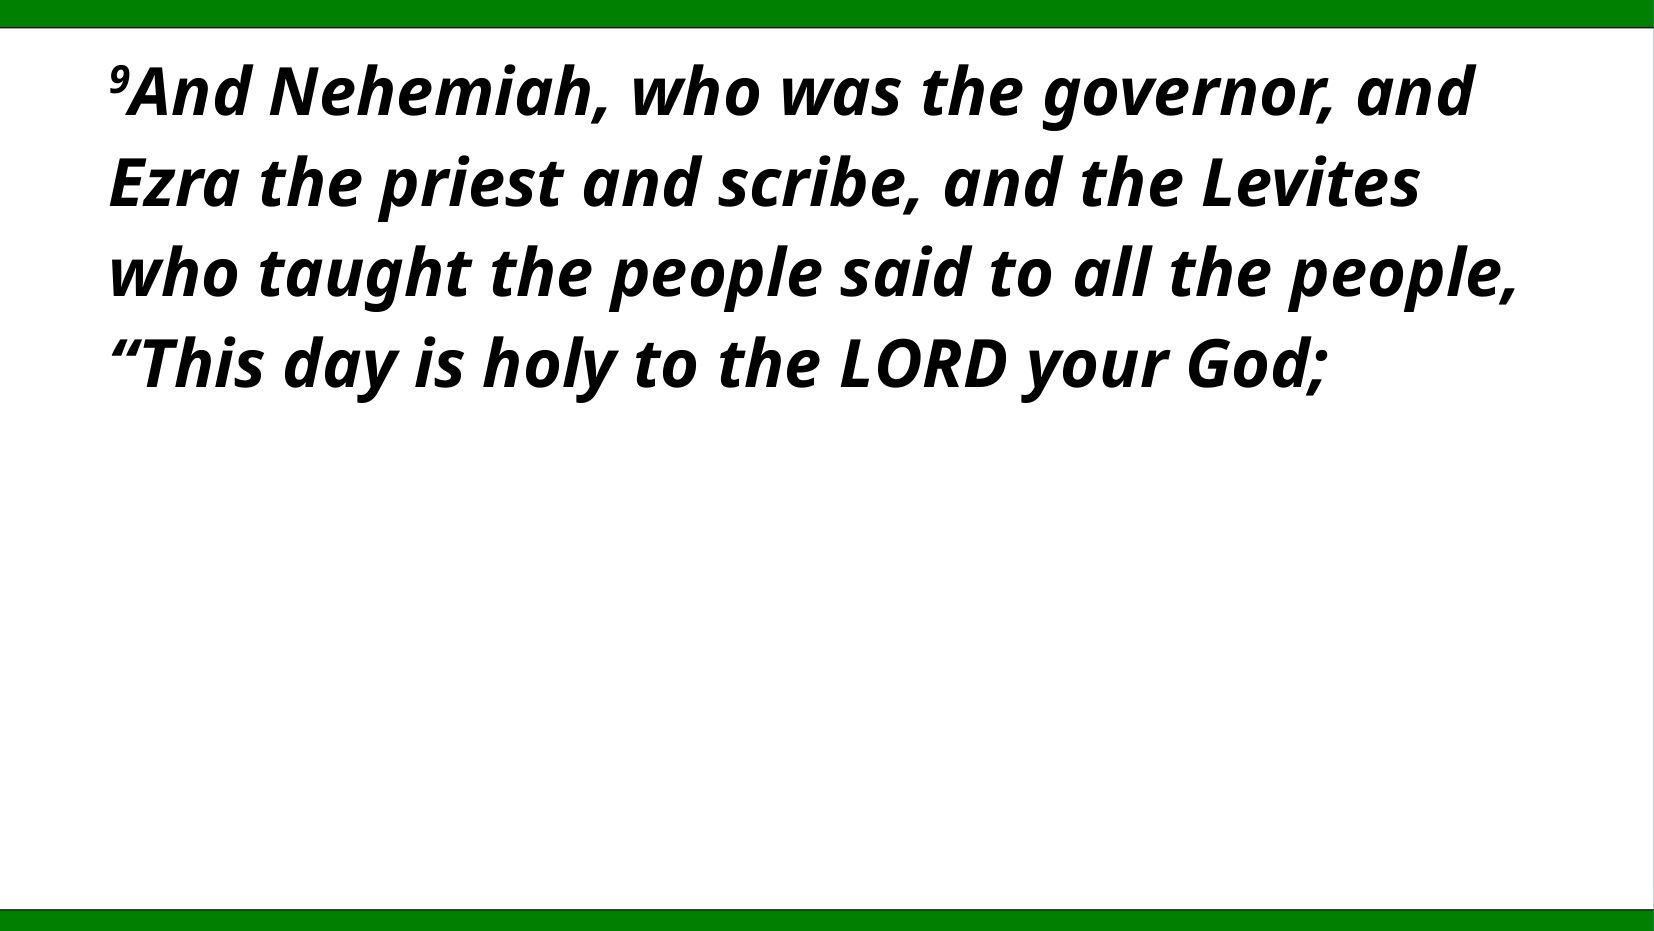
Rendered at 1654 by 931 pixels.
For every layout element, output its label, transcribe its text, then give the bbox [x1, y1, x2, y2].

text_box 9And Nehemiah, who was the governor, and Ezra the priest and scribe, and the Levites who taught the people said to all the people, “This day is holy to the LORD your God; [93, 36, 1564, 407]
picture [0, 0, 1654, 931]
